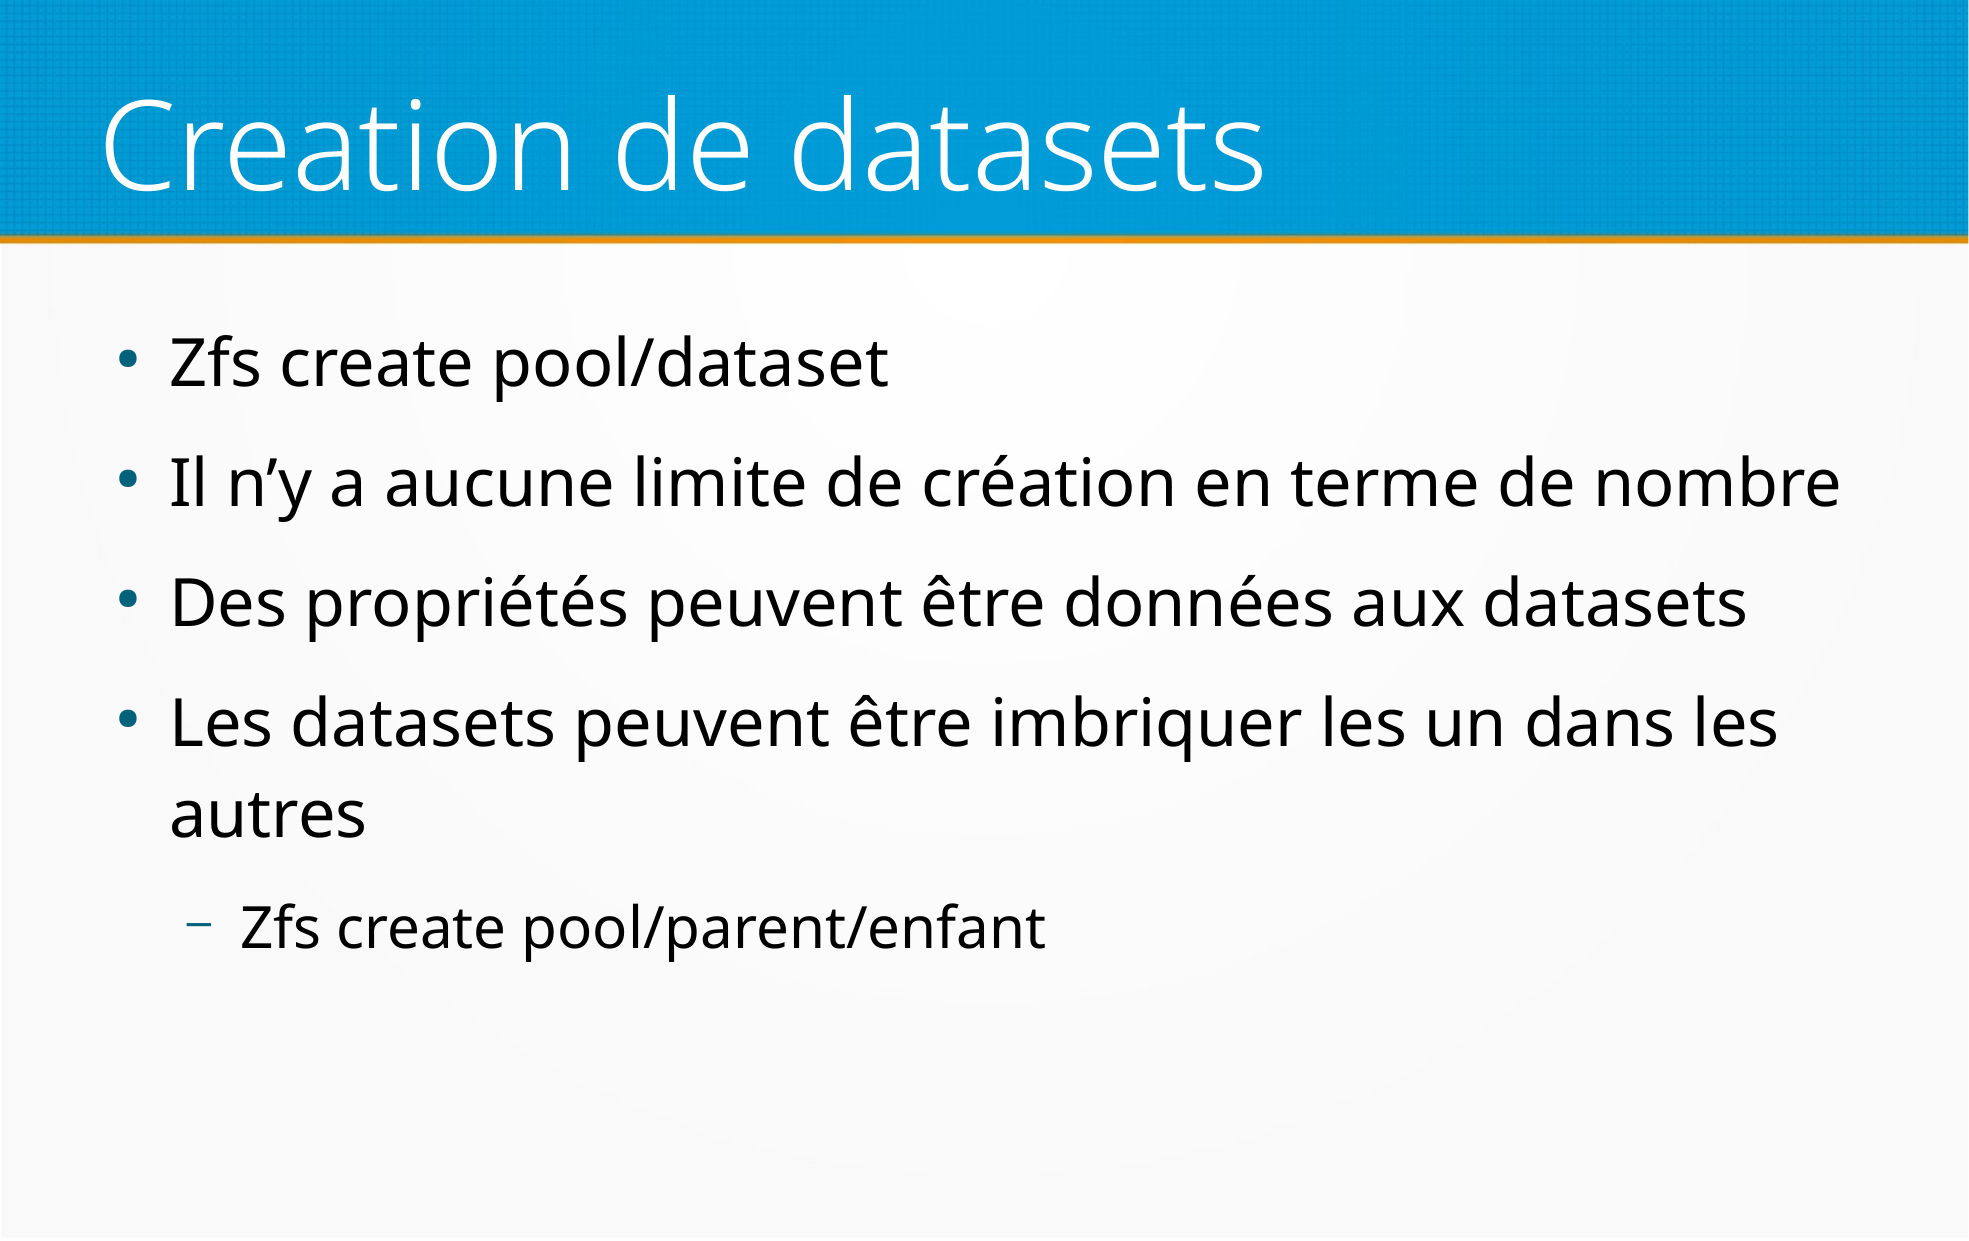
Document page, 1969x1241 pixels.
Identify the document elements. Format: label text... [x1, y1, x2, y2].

title Creation de datasets [98, 19, 1870, 227]
picture [0, 233, 1969, 1241]
list Zfs create pool/dataset Il n’y a aucune limite de création en terme de nombre Des propriétés peuvent être données aux datasets Les datasets peuvent être imbriquer les un dans les autres Zfs create pool/parent/enfant [98, 315, 1861, 1081]
